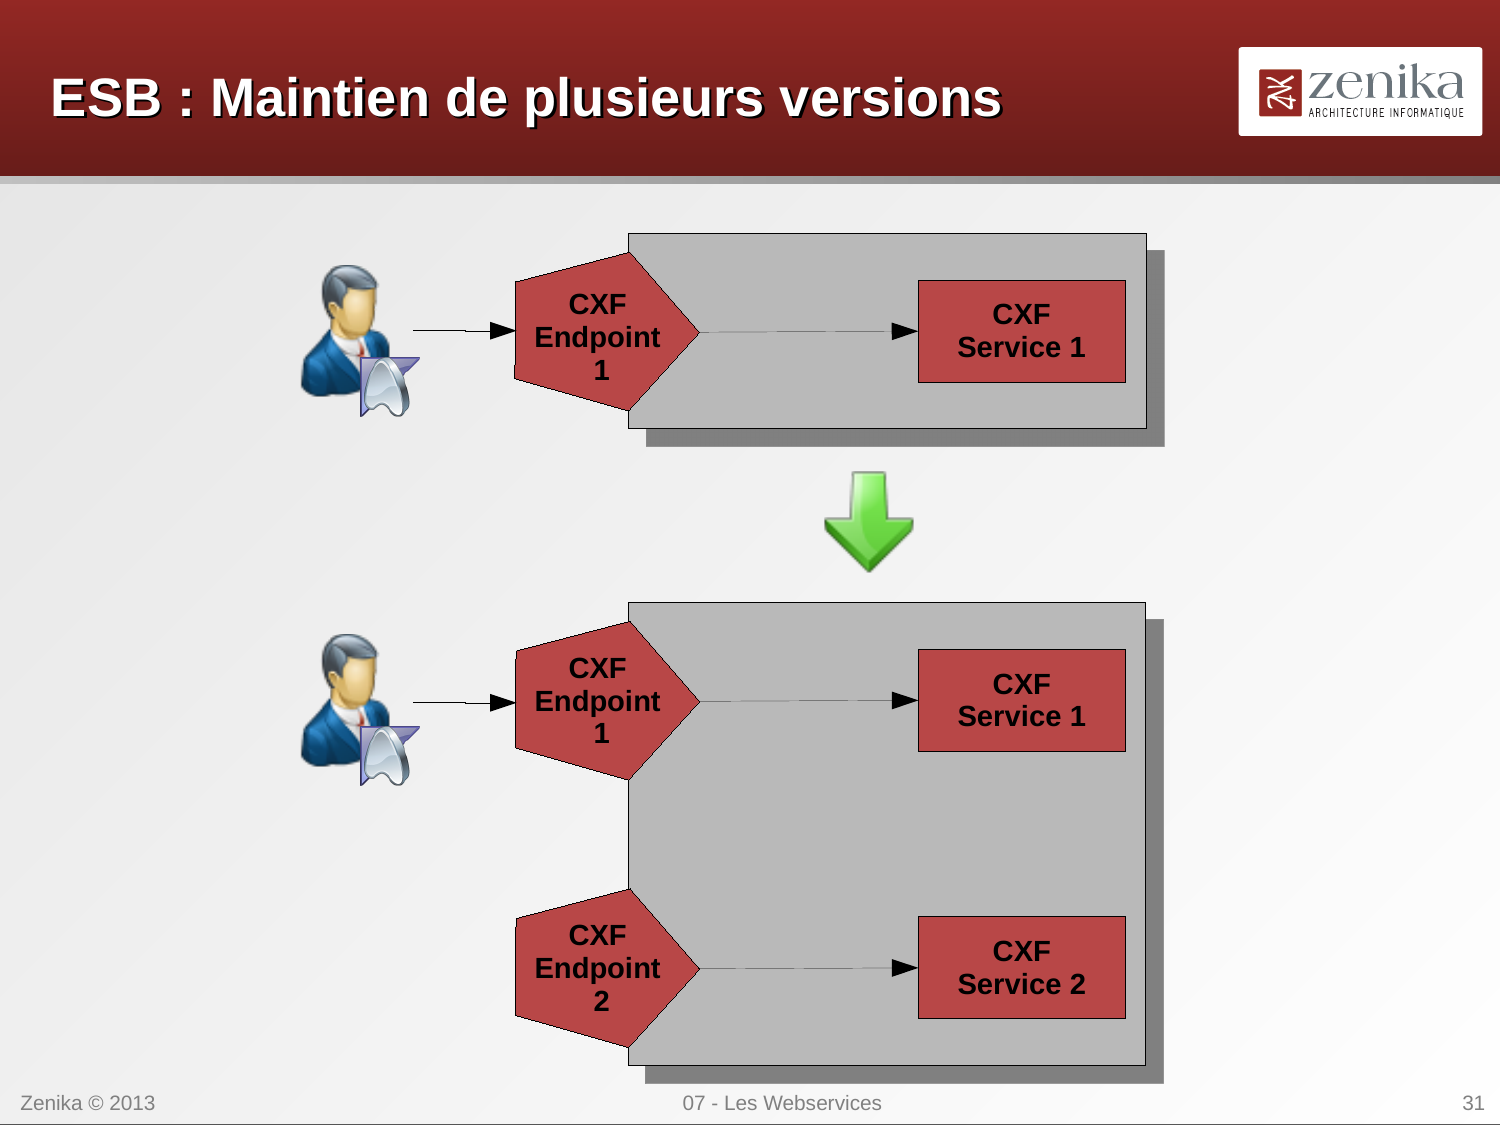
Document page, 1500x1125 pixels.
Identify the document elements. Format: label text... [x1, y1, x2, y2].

text_box CXF Endpoint 2 [519, 911, 676, 1025]
text_box CXF Service 1 [918, 280, 1126, 383]
text_box [515, 917, 519, 1017]
picture [802, 445, 937, 579]
text_box CXF Service 2 [918, 916, 1126, 1019]
title ESB : Maintien de plusieurs versions [50, 15, 1206, 180]
picture [1257, 58, 1464, 125]
picture [283, 634, 420, 786]
text_box CXF Service 1 [918, 649, 1126, 752]
text_box CXF Endpoint 1 [519, 281, 676, 395]
picture [283, 265, 420, 417]
text_box [514, 233, 1147, 428]
text_box [542, 602, 1146, 1066]
text_box CXF Endpoint 1 [519, 644, 676, 758]
text_box [515, 650, 519, 749]
